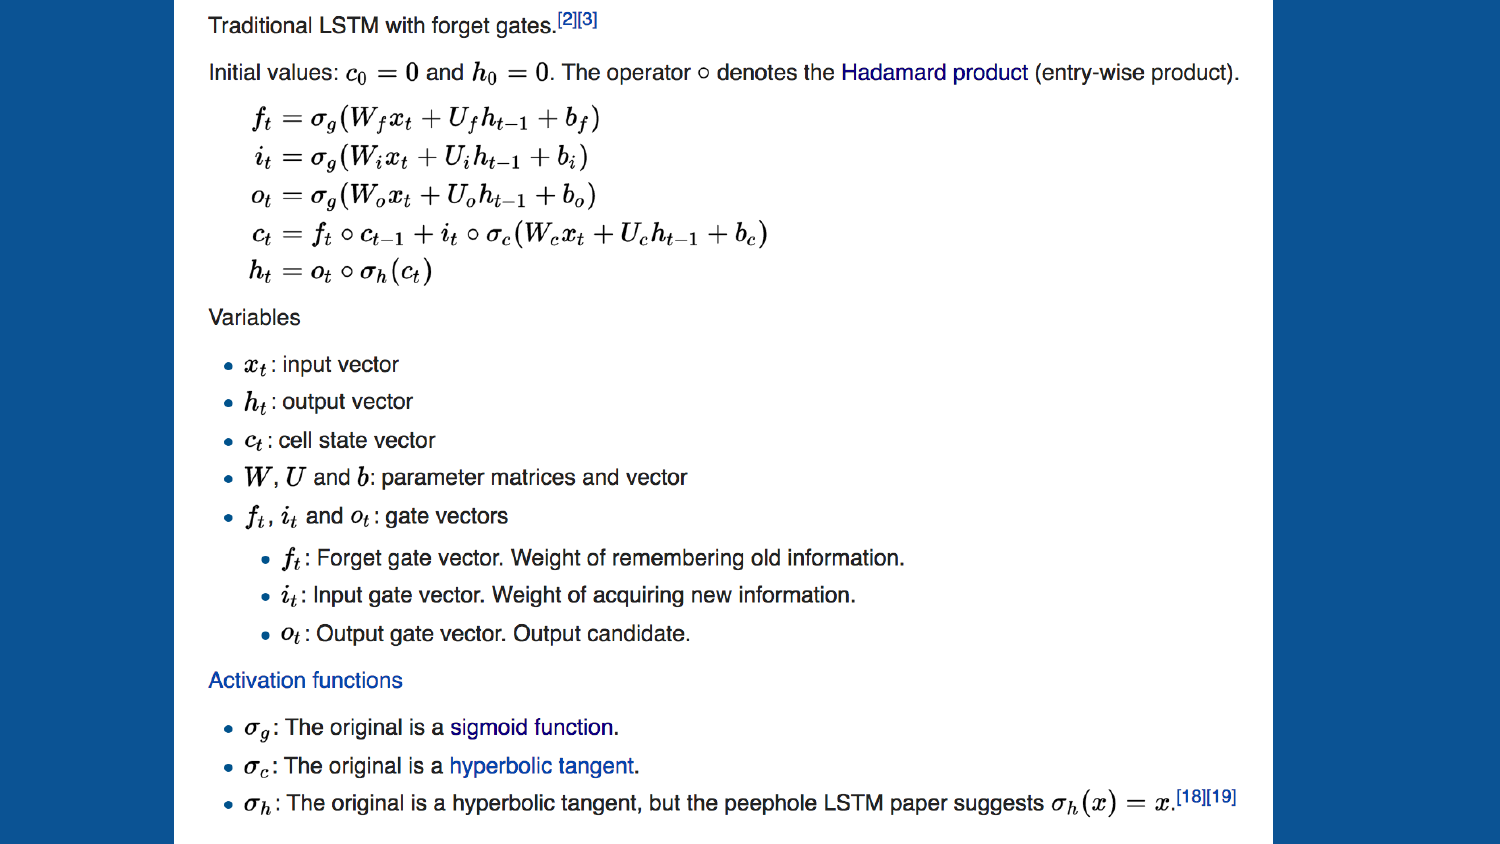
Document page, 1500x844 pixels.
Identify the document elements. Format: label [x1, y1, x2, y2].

picture [174, 0, 1273, 844]
